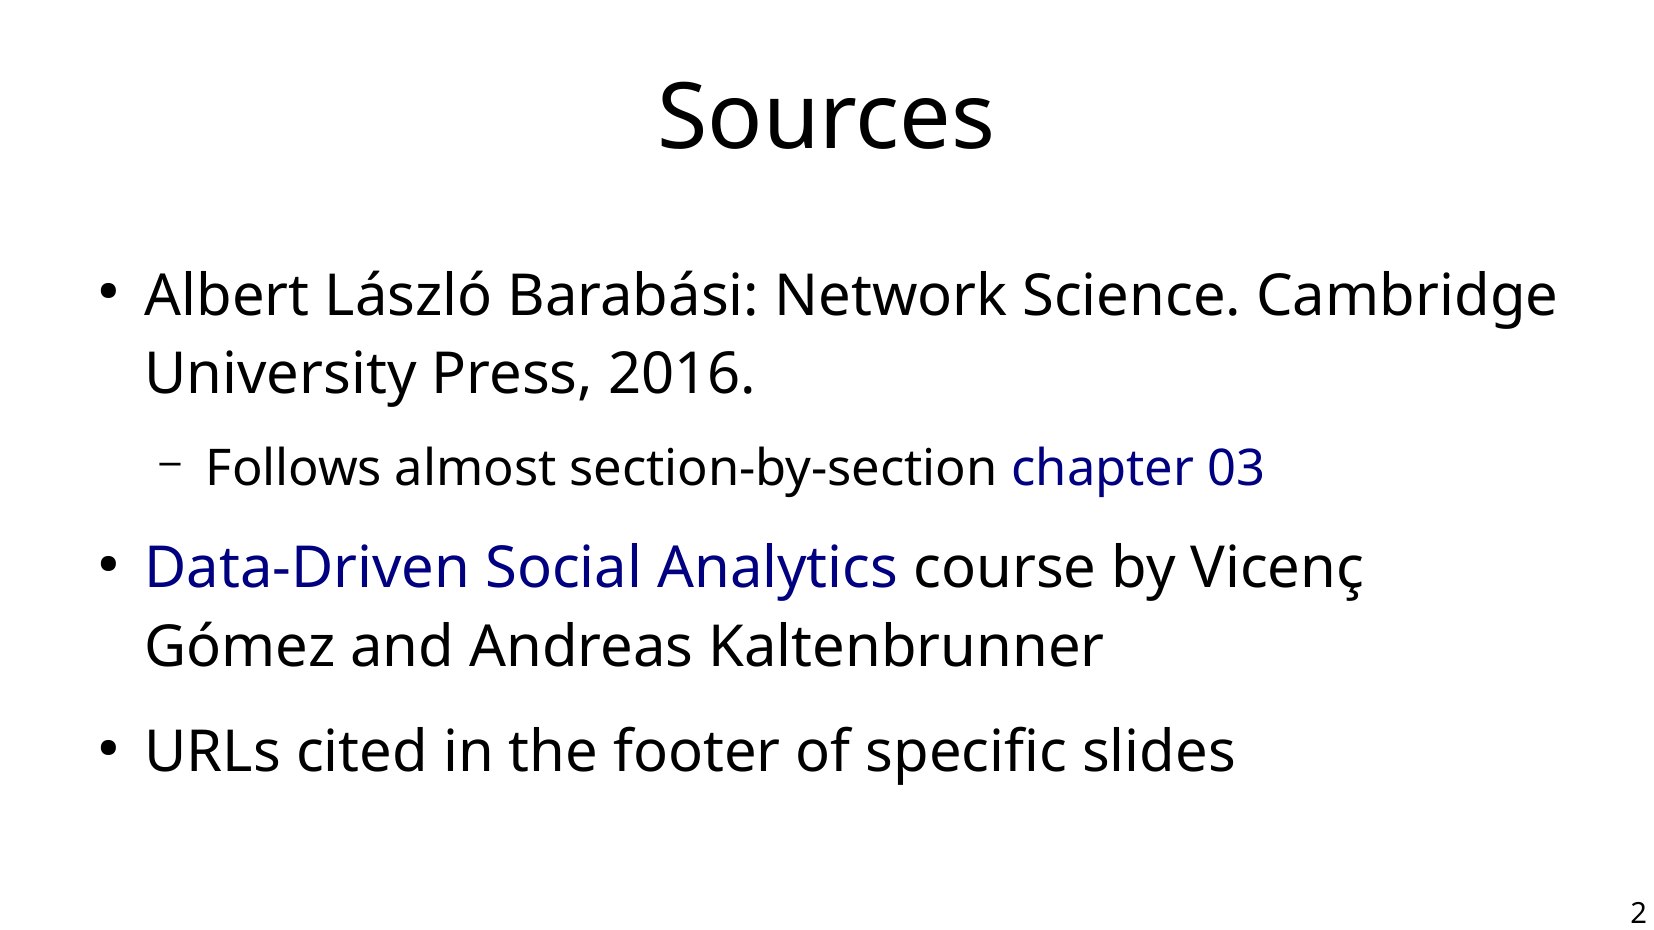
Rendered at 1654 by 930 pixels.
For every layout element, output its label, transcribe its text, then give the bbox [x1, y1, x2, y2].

list Albert László Barabási: Network Science. Cambridge University Press, 2016. Follows almost section-by-section chapter 03 Data-Driven Social Analytics course by Vicenç Gómez and Andreas Kaltenbrunner URLs cited in the footer of specific slides [82, 252, 1571, 793]
title Sources [82, 1, 1571, 225]
